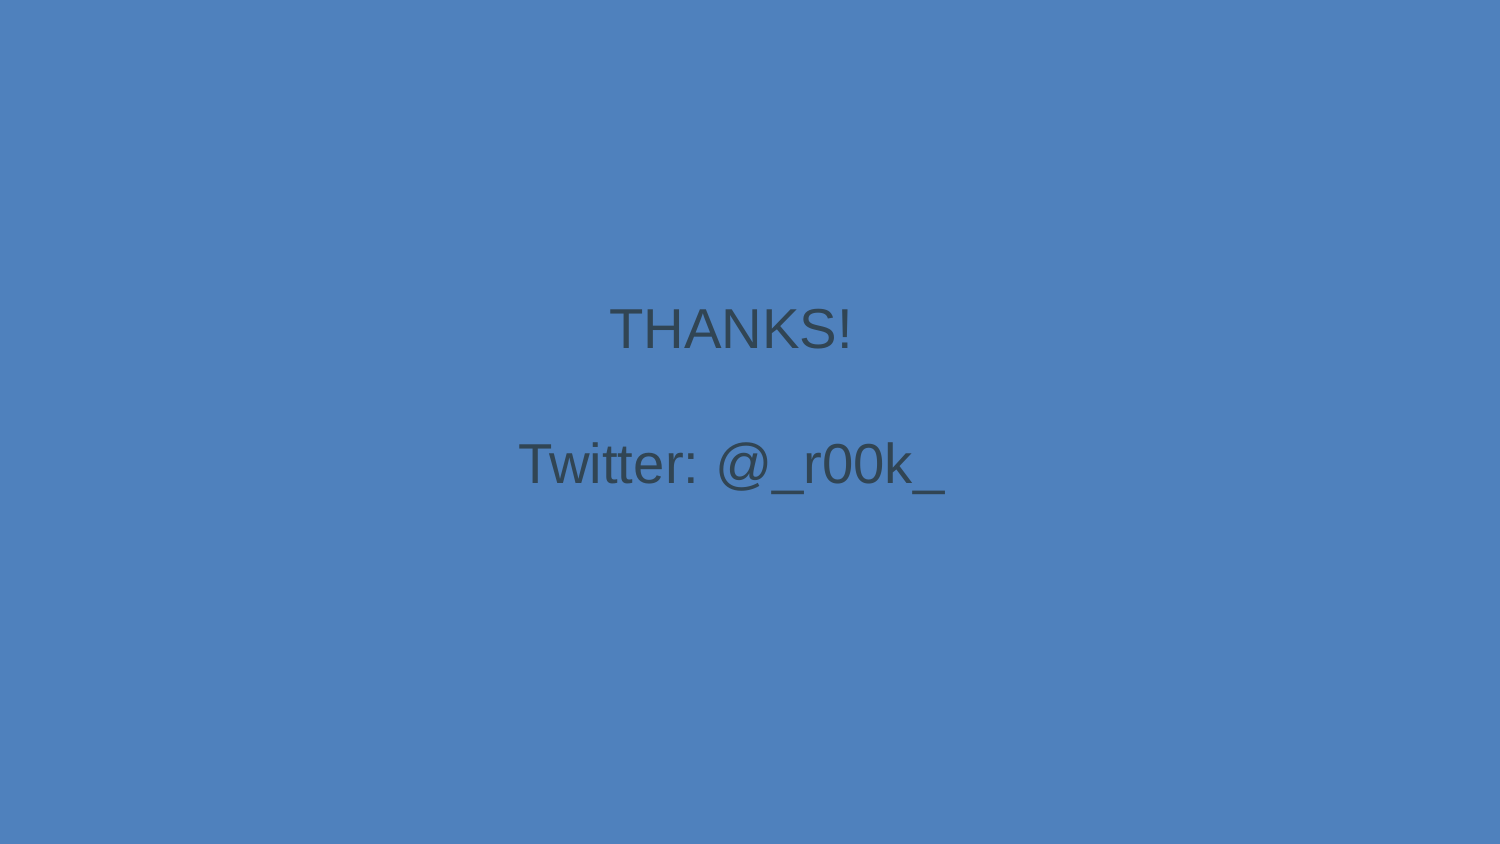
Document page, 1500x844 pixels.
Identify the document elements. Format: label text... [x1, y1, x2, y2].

title THANKS! Twitter: @_r00k_ [120, 390, 1343, 465]
